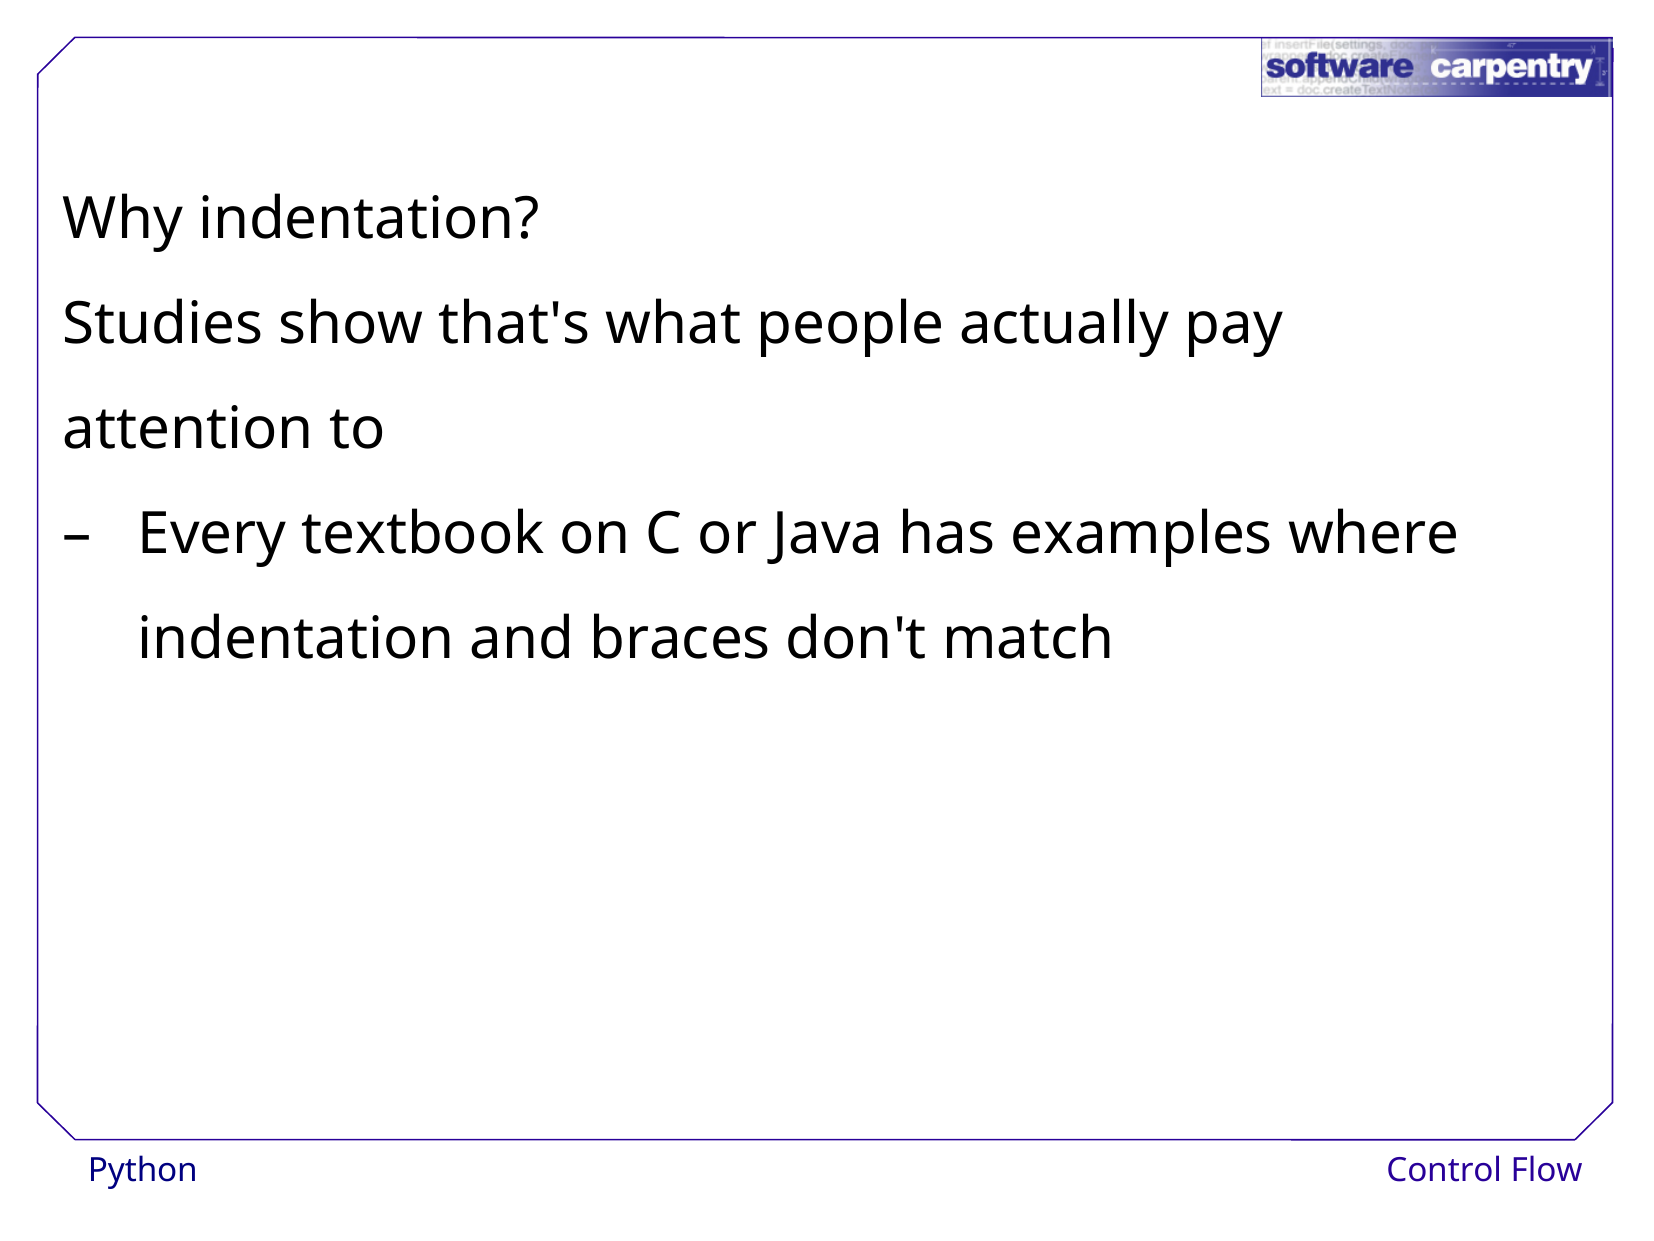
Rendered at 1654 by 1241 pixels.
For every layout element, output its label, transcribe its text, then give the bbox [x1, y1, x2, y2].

picture [1261, 39, 1613, 97]
text_box Why indentation? Studies show that's what people actually pay attention to – Every textbook on C or Java has examples where indentation and braces don't match [48, 138, 1625, 679]
